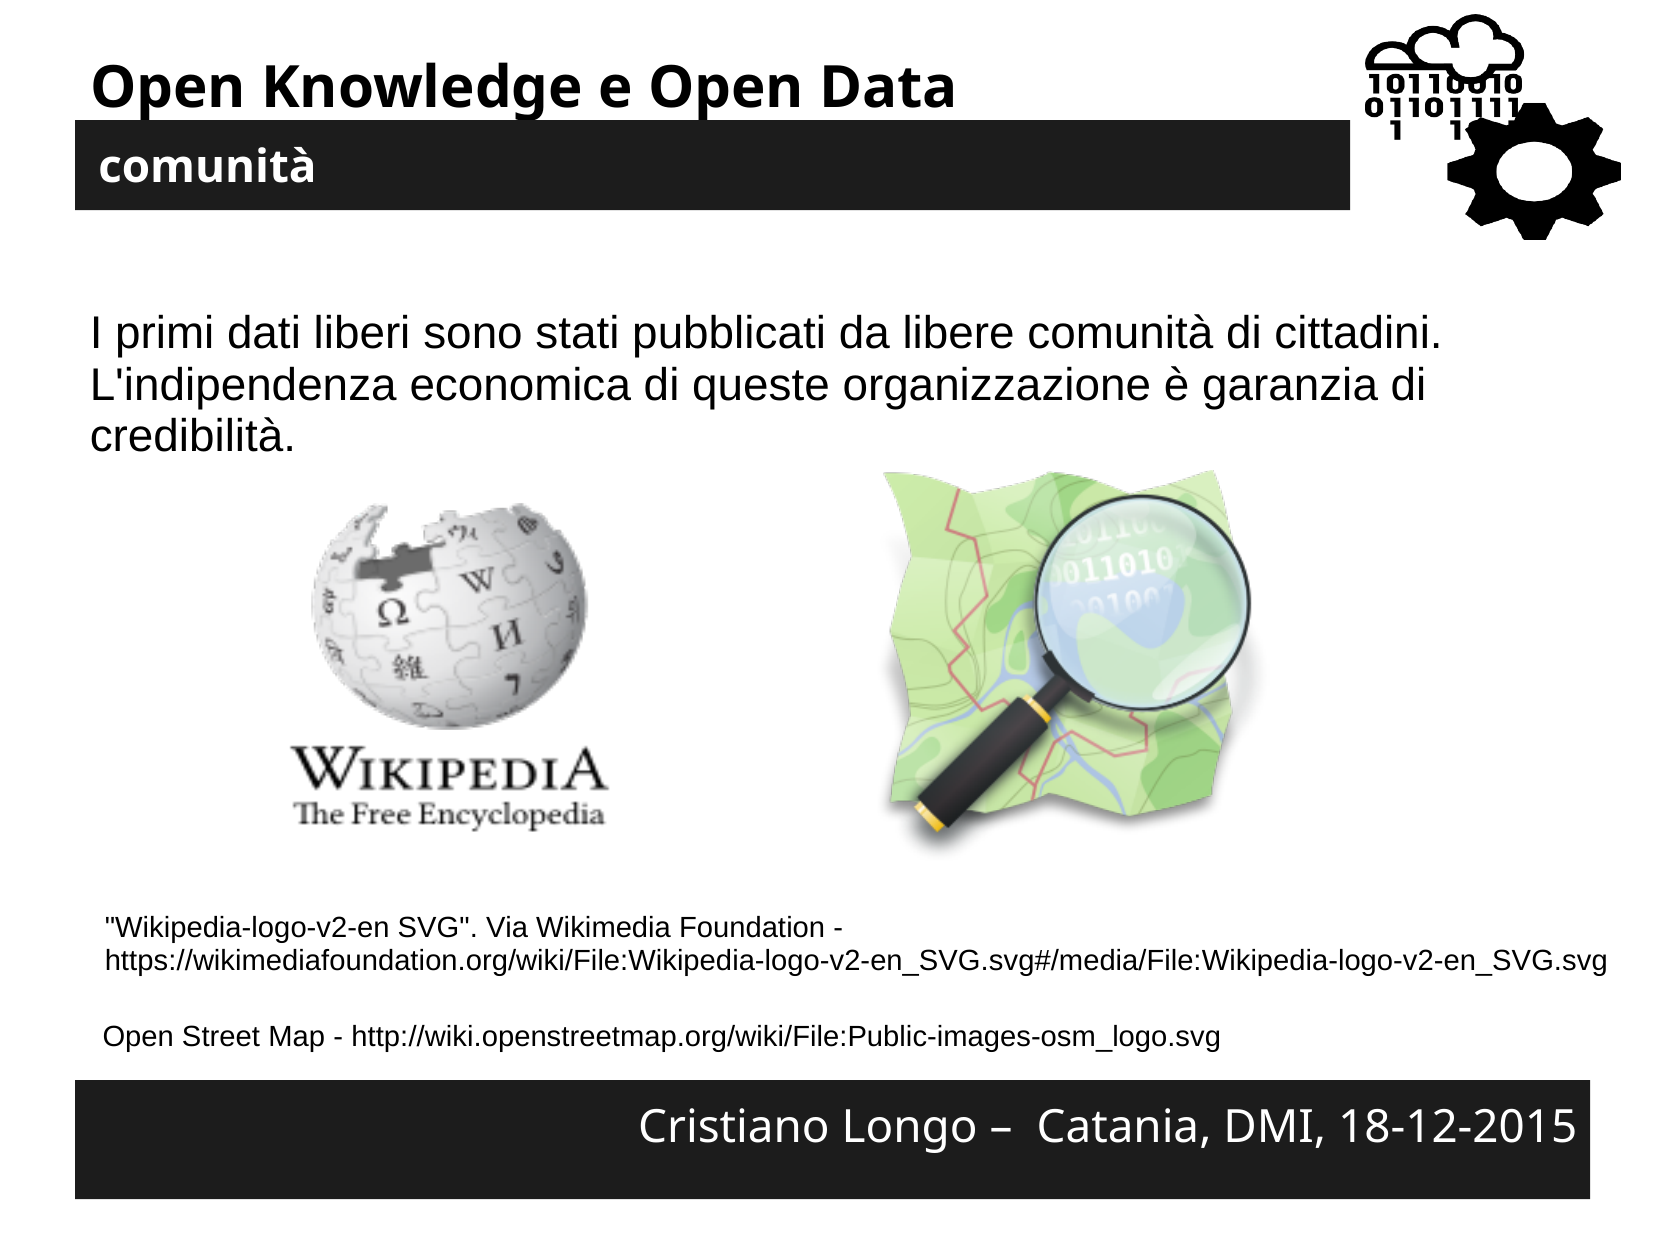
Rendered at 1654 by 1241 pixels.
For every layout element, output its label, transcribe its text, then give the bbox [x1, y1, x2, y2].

list comunità [75, 120, 1351, 211]
text_box I primi dati liberi sono stati pubblicati da libere comunità di cittadini. L'indipendenza economica di queste organizzazione è garanzia di credibilità. [75, 300, 1606, 469]
list Cristiano Longo – Catania, DMI, 18-12-2015 [75, 1080, 1591, 1200]
text_box Open Street Map - http://wiki.openstreetmap.org/wiki/File:Public-images-osm_logo.svg [87, 1012, 1239, 1061]
picture [870, 470, 1270, 871]
list Open Knowledge e Open Data [75, 45, 1325, 120]
picture [270, 468, 631, 844]
text_box "Wikipedia-logo-v2-en SVG". Via Wikimedia Foundation - https://wikimediafoundation.org/wiki/File:Wikipedia-logo-v2-en_SVG.svg#/media/File:Wikipedia-logo-v2-en_SVG.svg [90, 903, 1626, 985]
picture [1365, 14, 1621, 241]
